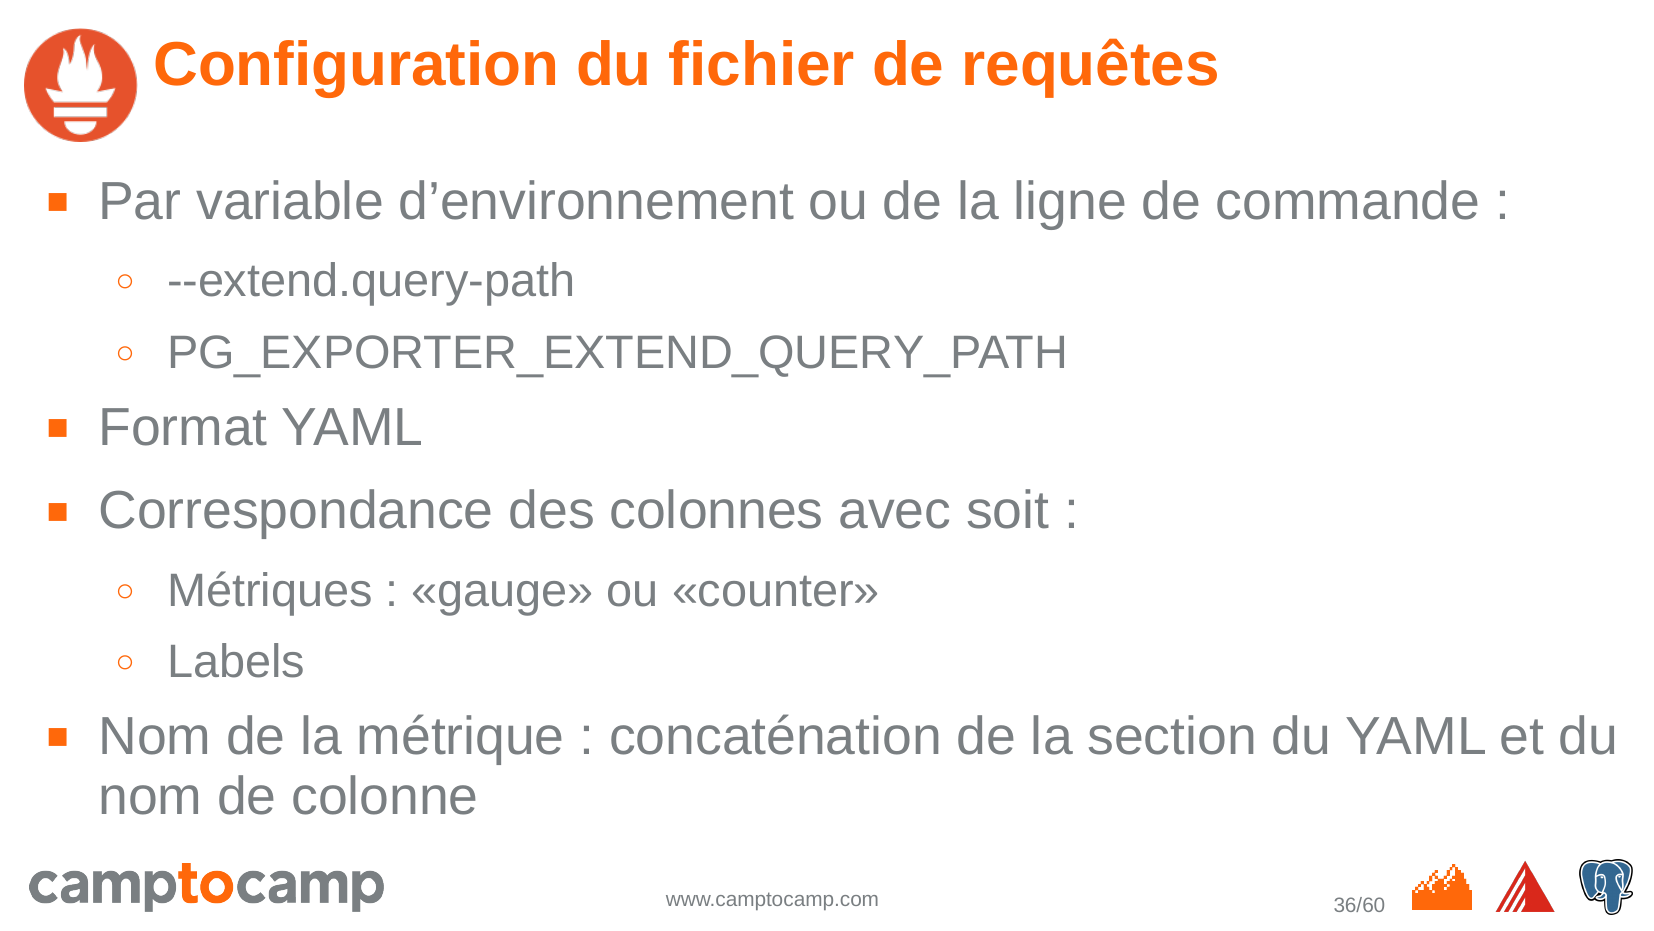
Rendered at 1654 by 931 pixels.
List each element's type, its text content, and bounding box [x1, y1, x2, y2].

picture [1579, 859, 1633, 915]
picture [1412, 864, 1472, 910]
title Configuration du fichier de requêtes [153, 29, 1625, 156]
picture [24, 28, 139, 142]
picture [29, 863, 384, 912]
picture [1495, 856, 1556, 917]
list Par variable d’environnement ou de la ligne de commande : --extend.query-path PG_EXPORTER_EXTEND_QUERY_PATH Format YAML Correspondance des colonnes avec soit : Métriques : «gauge» ou «counter» Labels Nom de la métrique : concaténation de la section du YAML et du nom de colonne [29, 171, 1625, 827]
